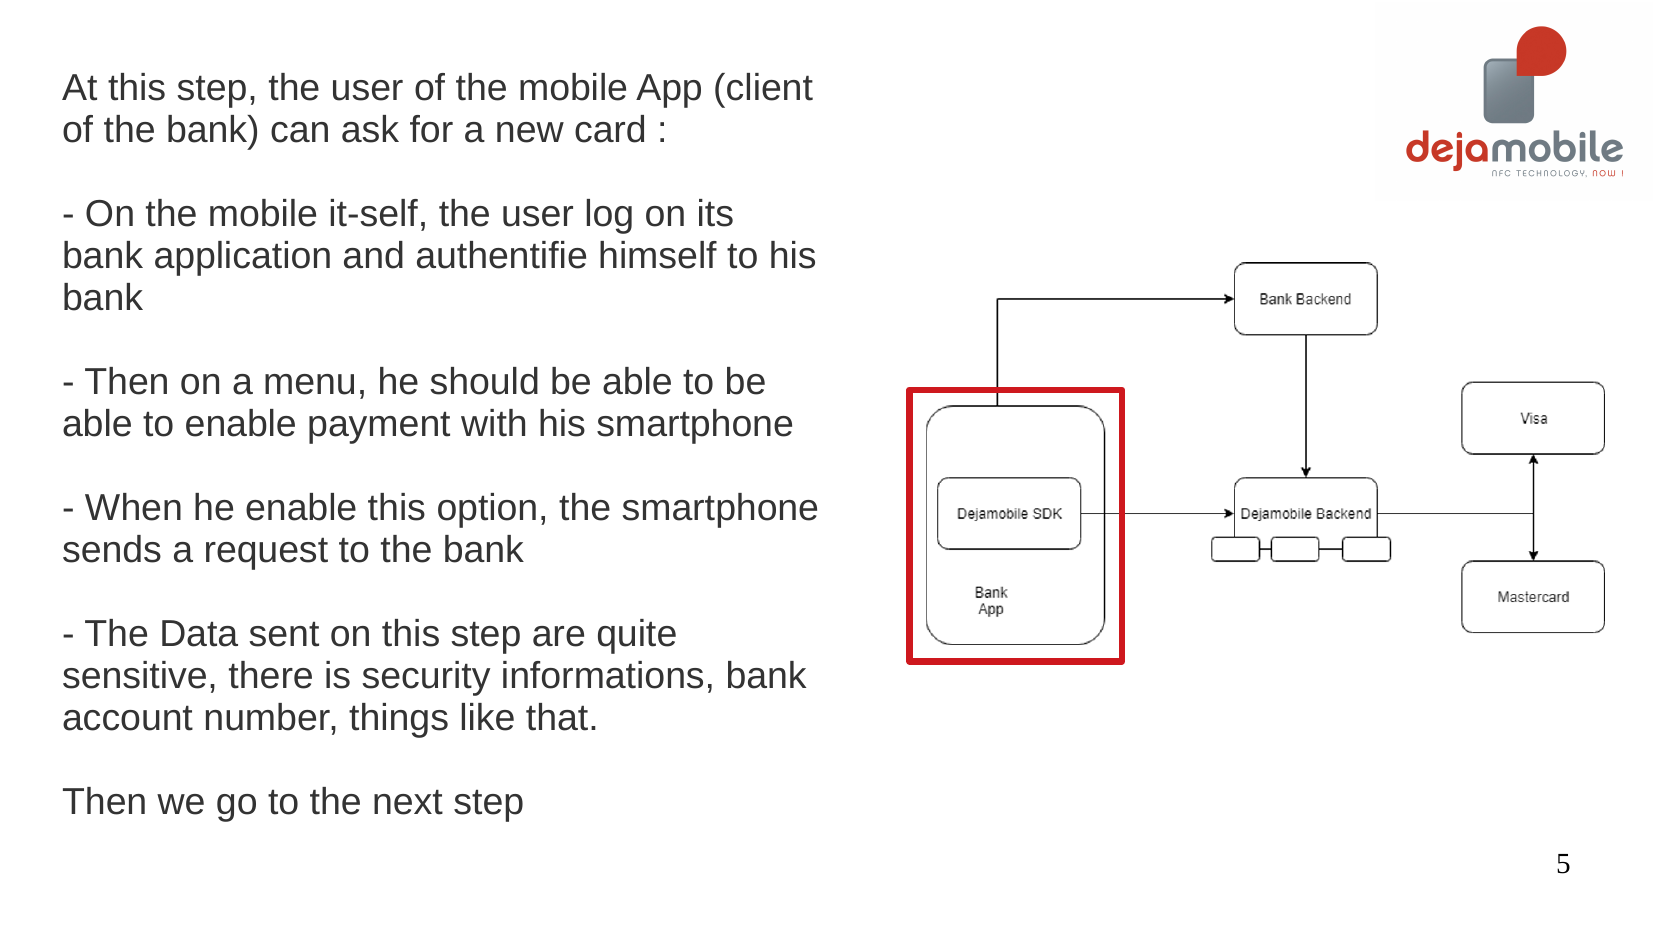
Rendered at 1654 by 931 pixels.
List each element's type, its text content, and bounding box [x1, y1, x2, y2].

picture [913, 393, 1119, 658]
picture [901, 248, 1630, 662]
picture [1375, 2, 1654, 201]
text_box At this step, the user of the mobile App (client of the bank) can ask for a new card : - On the mobile it-self, the user log on its bank application and authentifie himself to his bank - Then on a menu, he should be able to be able to enable payment with his smartphone - When he enable this option, the smartphone sends a request to the bank - The Data sent on this step are quite sensitive, there is security informations, bank account number, things like that. Then we go to the next step [47, 59, 839, 830]
